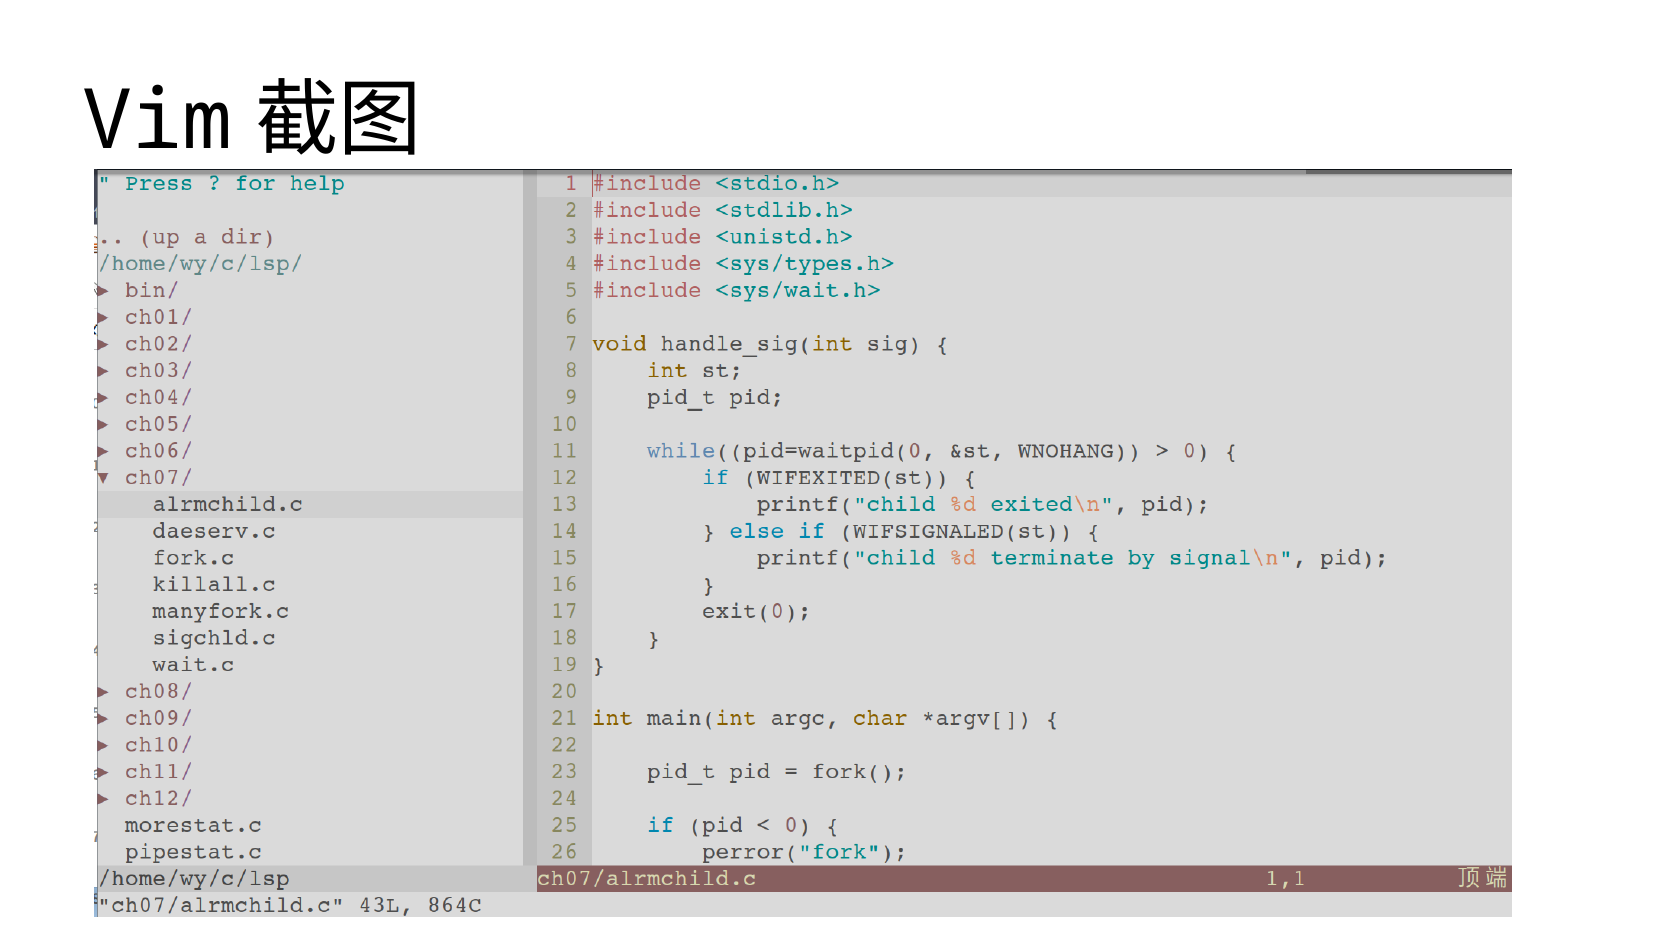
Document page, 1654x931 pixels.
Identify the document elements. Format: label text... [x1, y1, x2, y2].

title Vim截图 [82, 37, 1571, 189]
picture [94, 169, 1512, 917]
